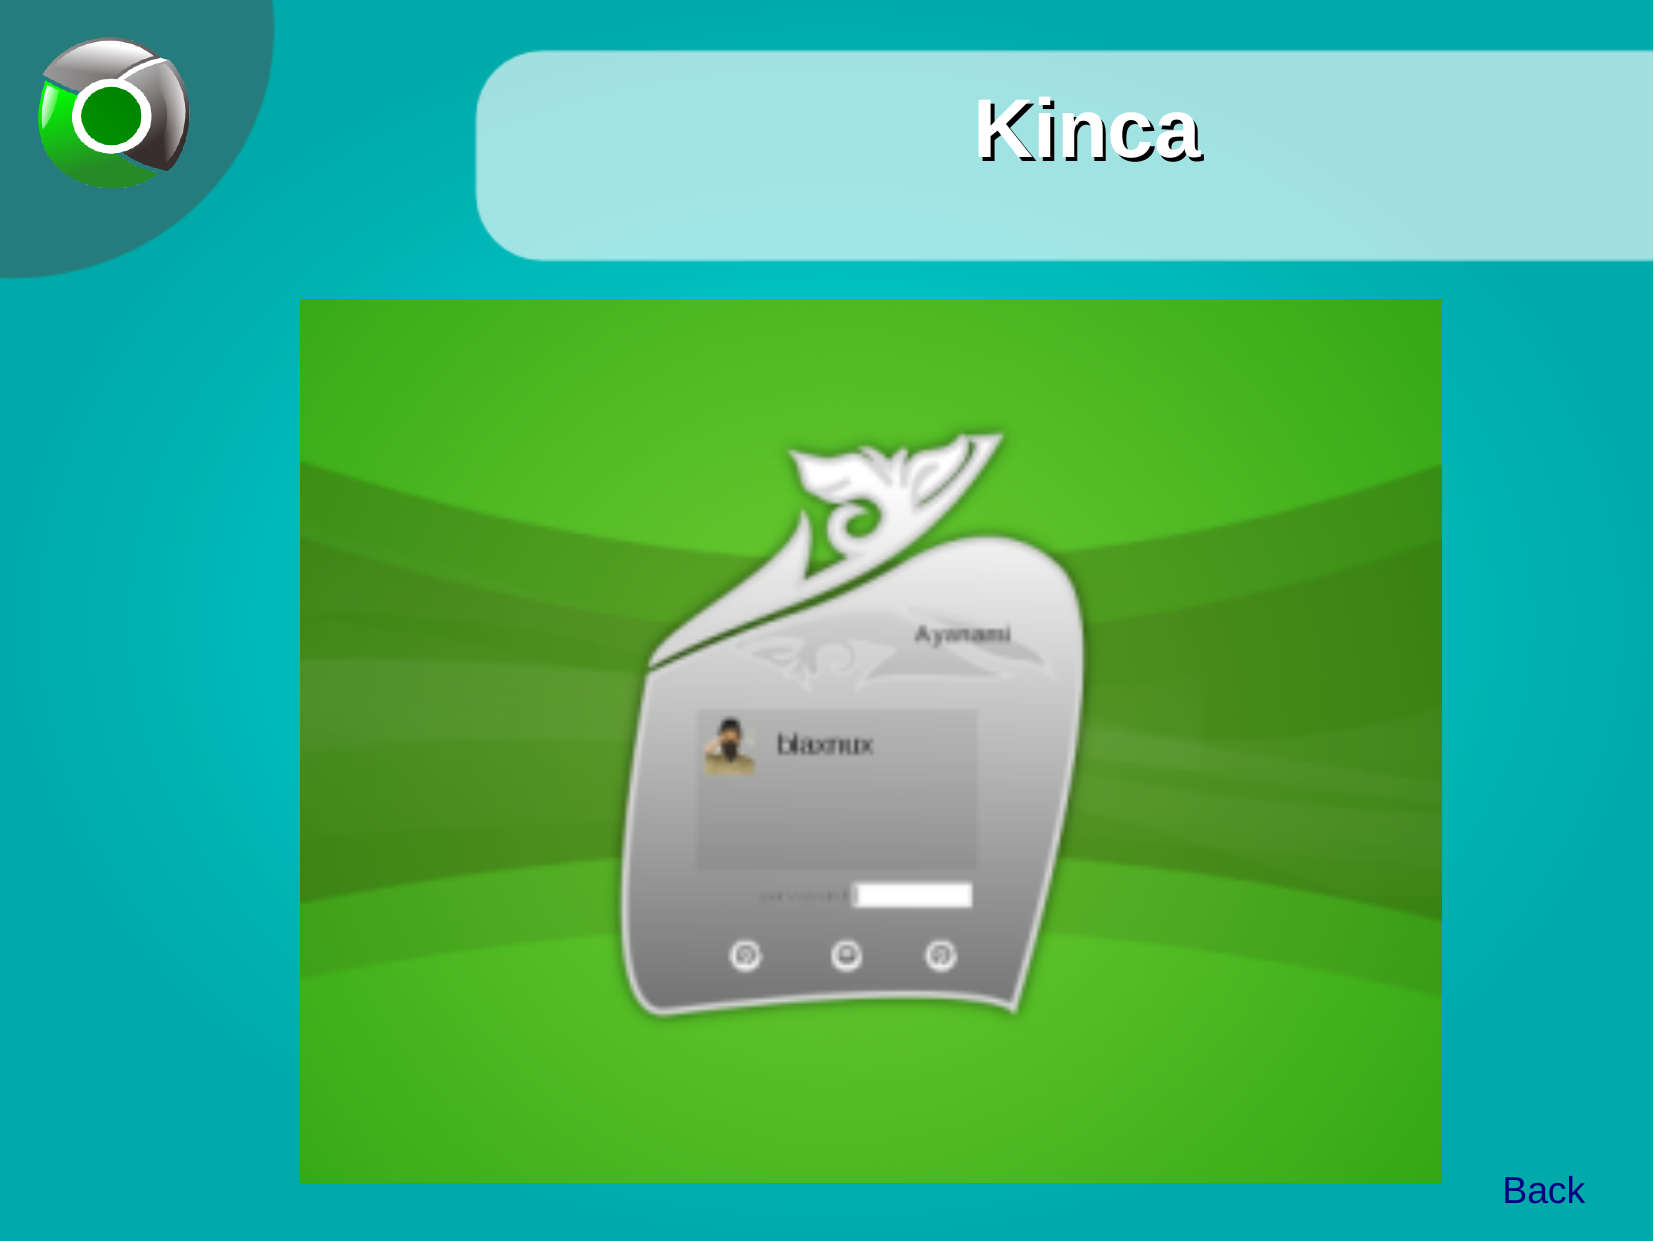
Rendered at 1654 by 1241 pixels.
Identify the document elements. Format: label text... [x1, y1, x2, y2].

text_box Back [1487, 1162, 1653, 1238]
picture [0, 0, 1654, 1241]
text_box Kinca [524, 75, 1650, 226]
